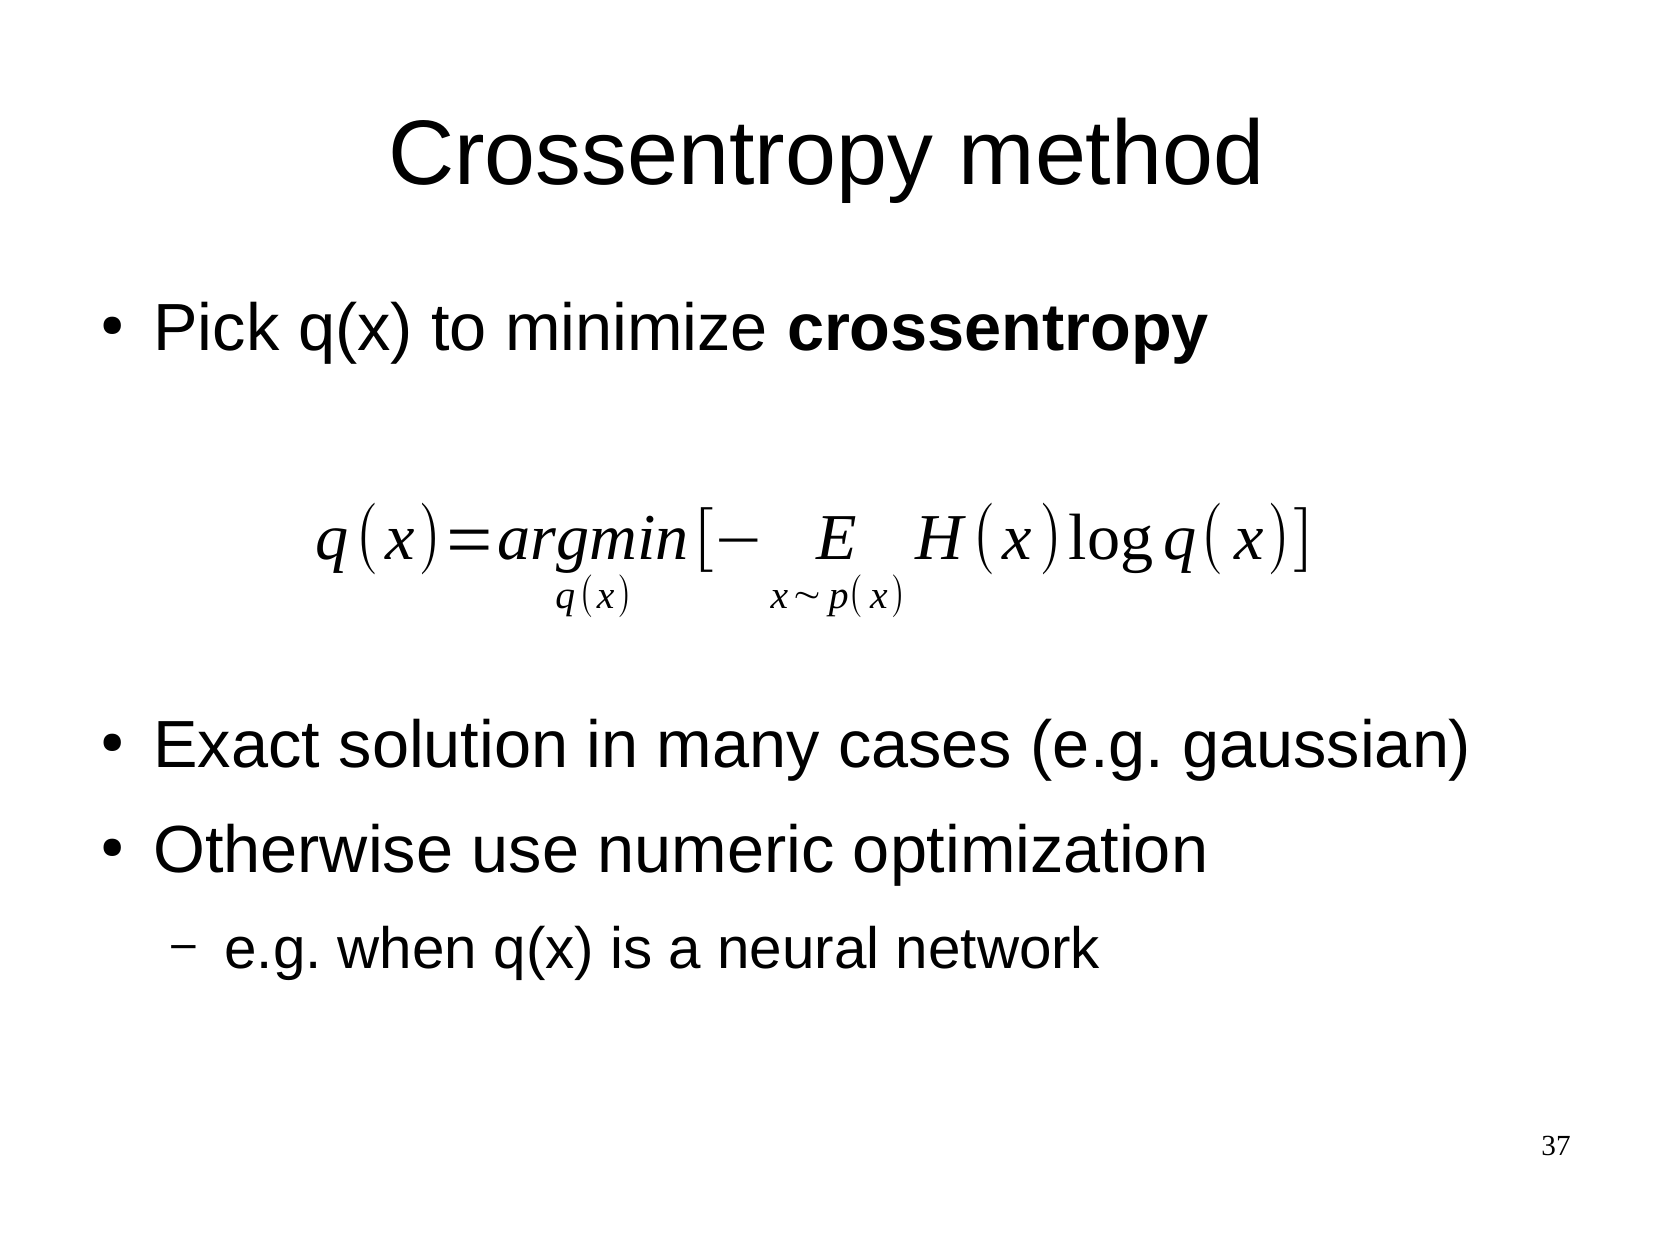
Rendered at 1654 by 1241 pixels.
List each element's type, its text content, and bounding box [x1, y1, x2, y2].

list Pick q(x) to minimize crossentropy Exact solution in many cases (e.g. gaussian) Otherwise use numeric optimization e.g. when q(x) is a neural network [82, 290, 1571, 1241]
chart [298, 497, 1328, 620]
title Crossentropy method [82, 49, 1571, 257]
